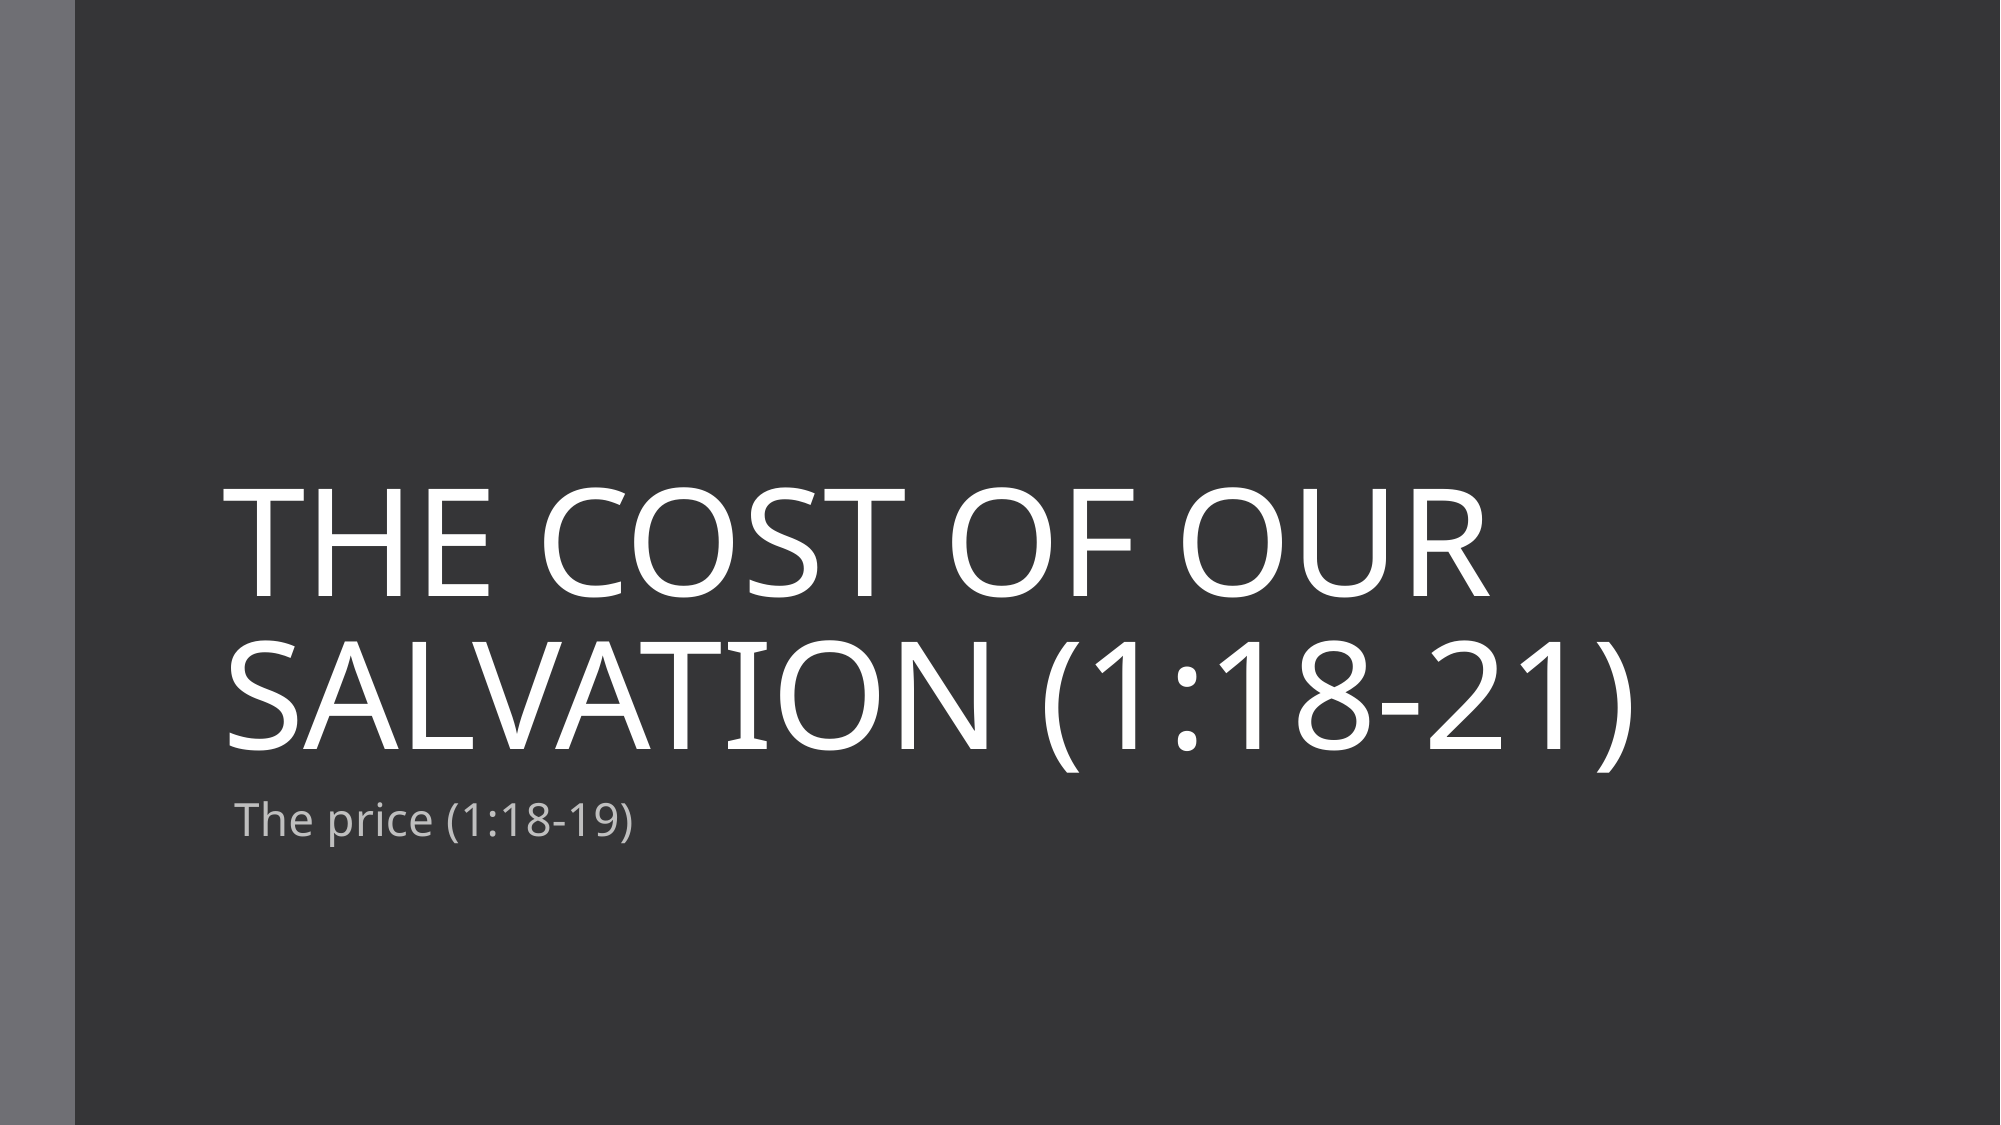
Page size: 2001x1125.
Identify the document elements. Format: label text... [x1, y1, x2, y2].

title THE COST OF OUR SALVATION (1:18-21) [206, 124, 1752, 787]
subtitle The price (1:18-19) [206, 787, 1752, 1066]
